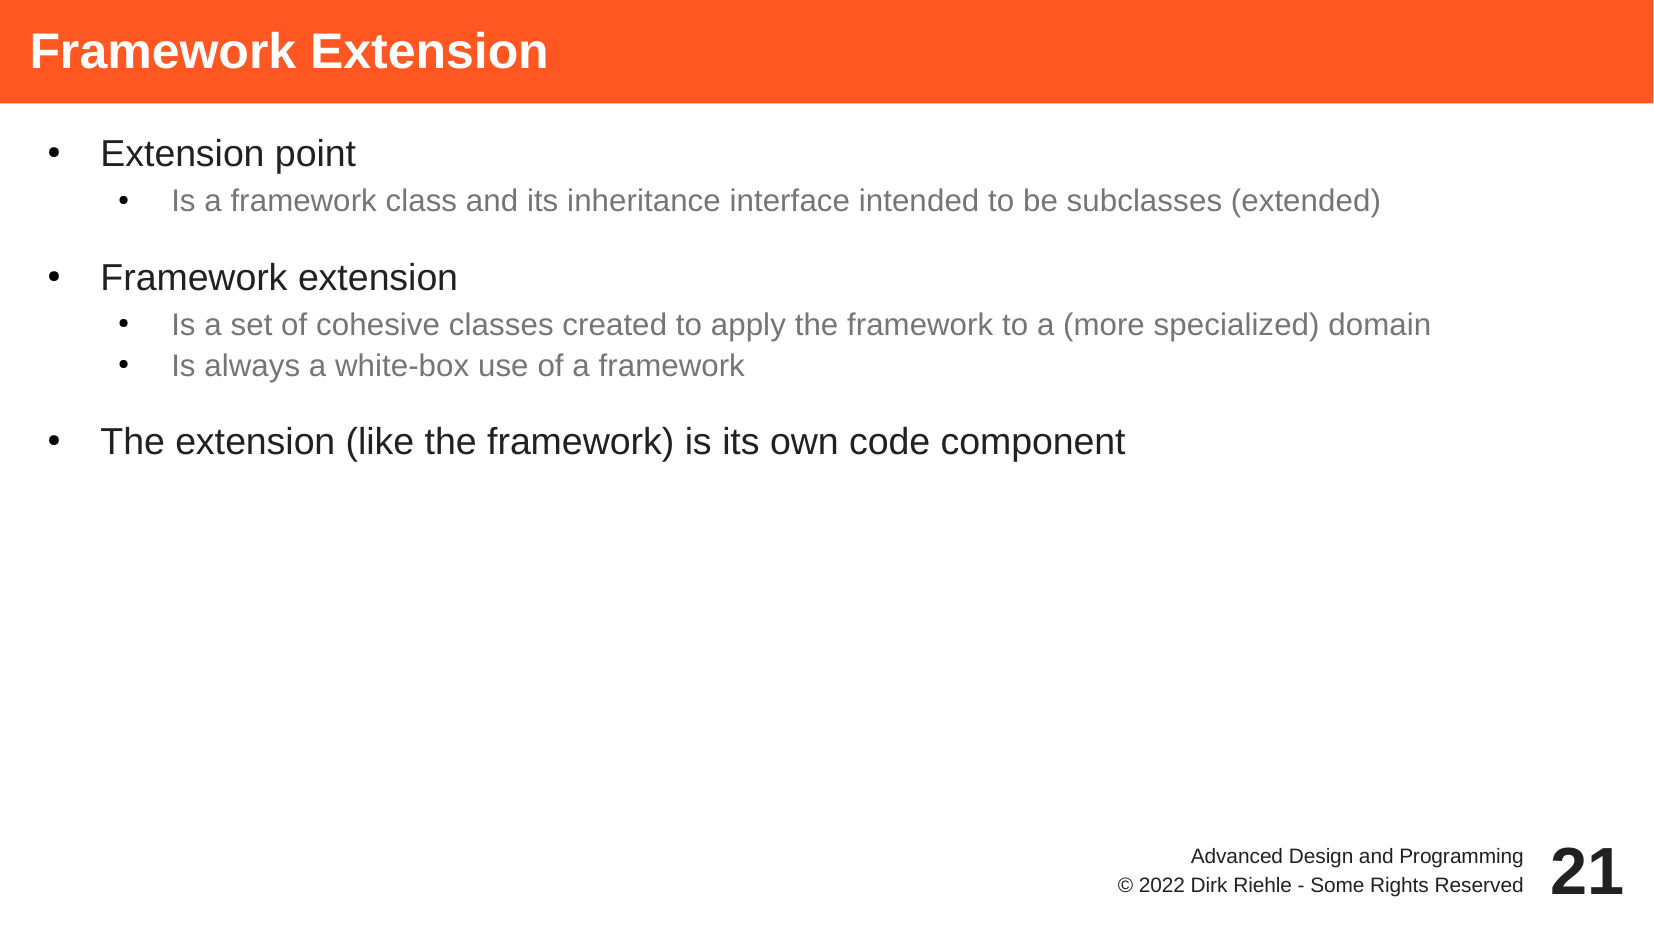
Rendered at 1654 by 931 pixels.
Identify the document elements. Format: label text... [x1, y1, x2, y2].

list Extension point Is a framework class and its inheritance interface intended to be subclasses (extended) Framework extension Is a set of cohesive classes created to apply the framework to a (more specialized) domain Is always a white-box use of a framework The extension (like the framework) is its own code component [29, 132, 1625, 813]
title Framework Extension [0, 0, 1654, 104]
